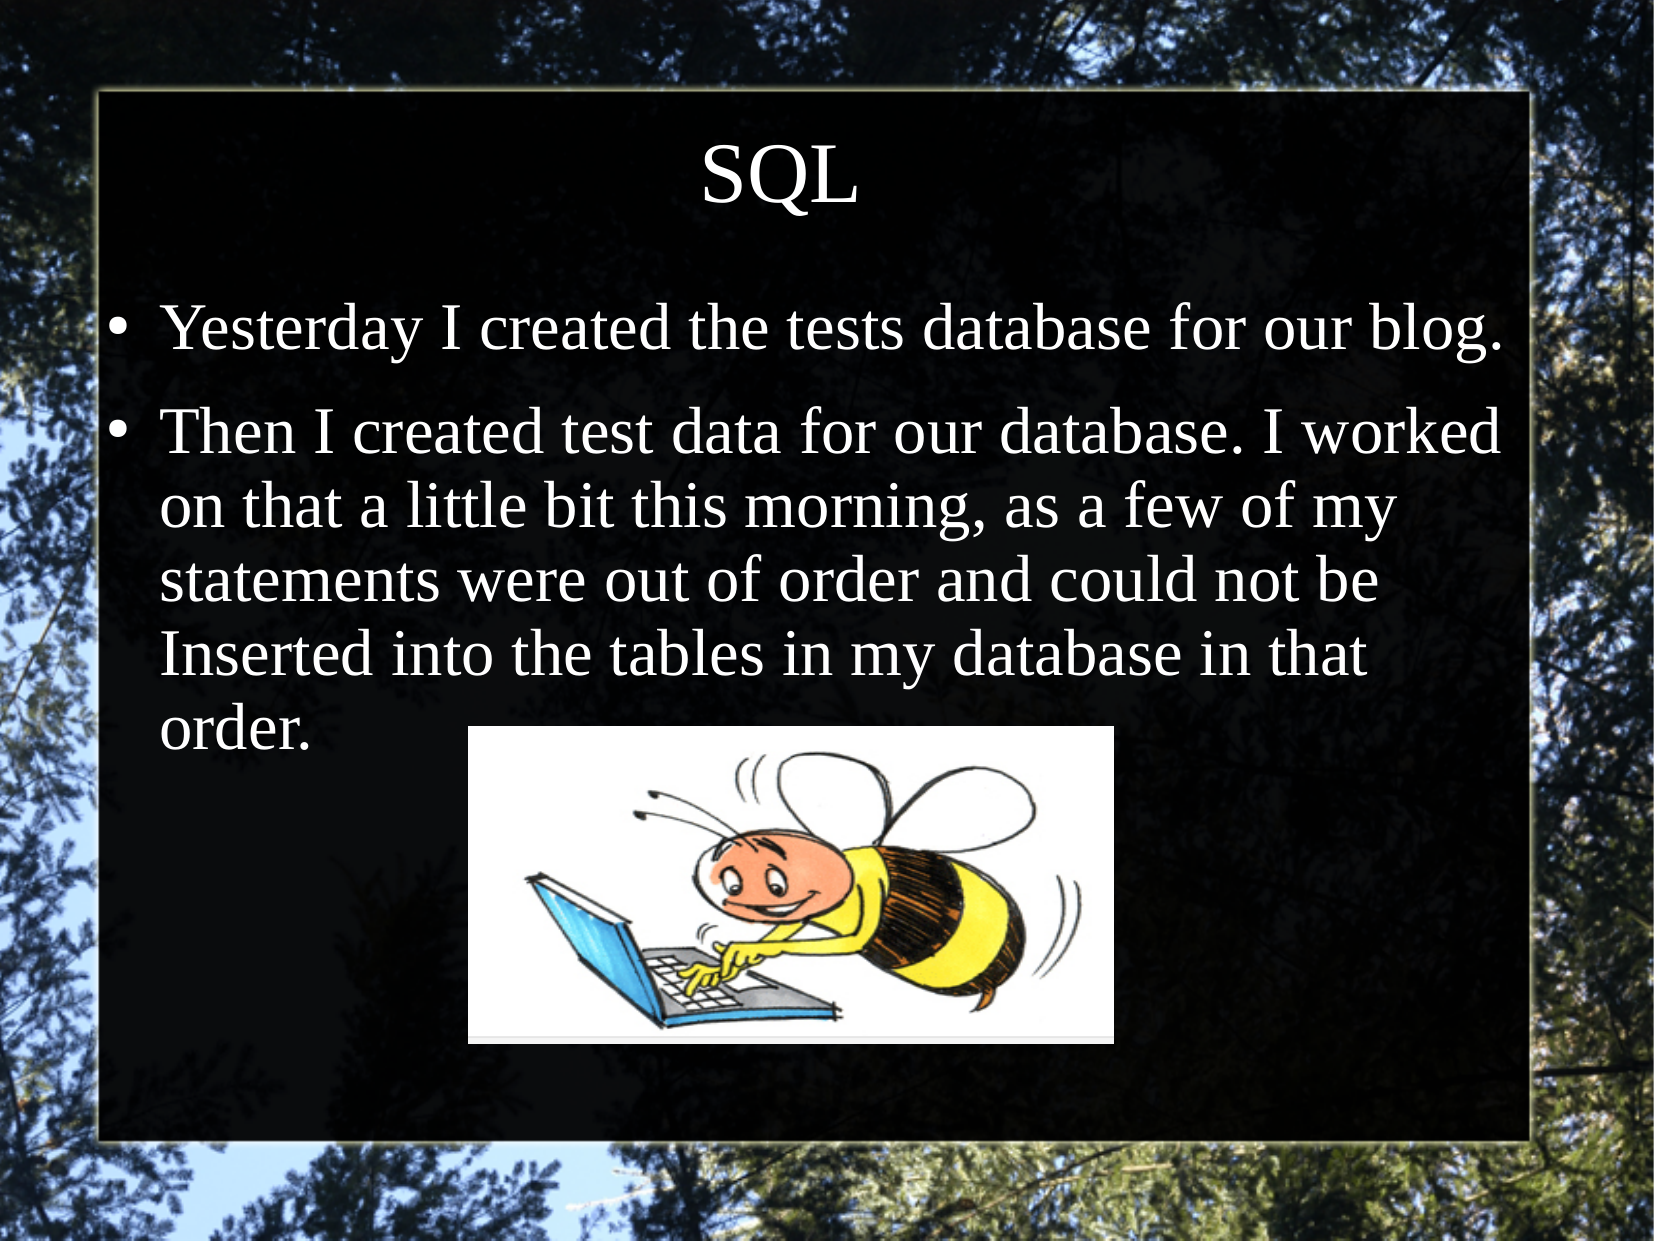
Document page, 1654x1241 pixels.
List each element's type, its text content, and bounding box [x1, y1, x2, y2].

title SQL [88, 88, 1536, 257]
picture [0, 0, 1654, 1241]
list Yesterday I created the tests database for our blog. Then I created test data for our database. I worked on that a little bit this morning, as a few of my statements were out of order and could not be Inserted into the tables in my database in that order. [88, 290, 1536, 1123]
